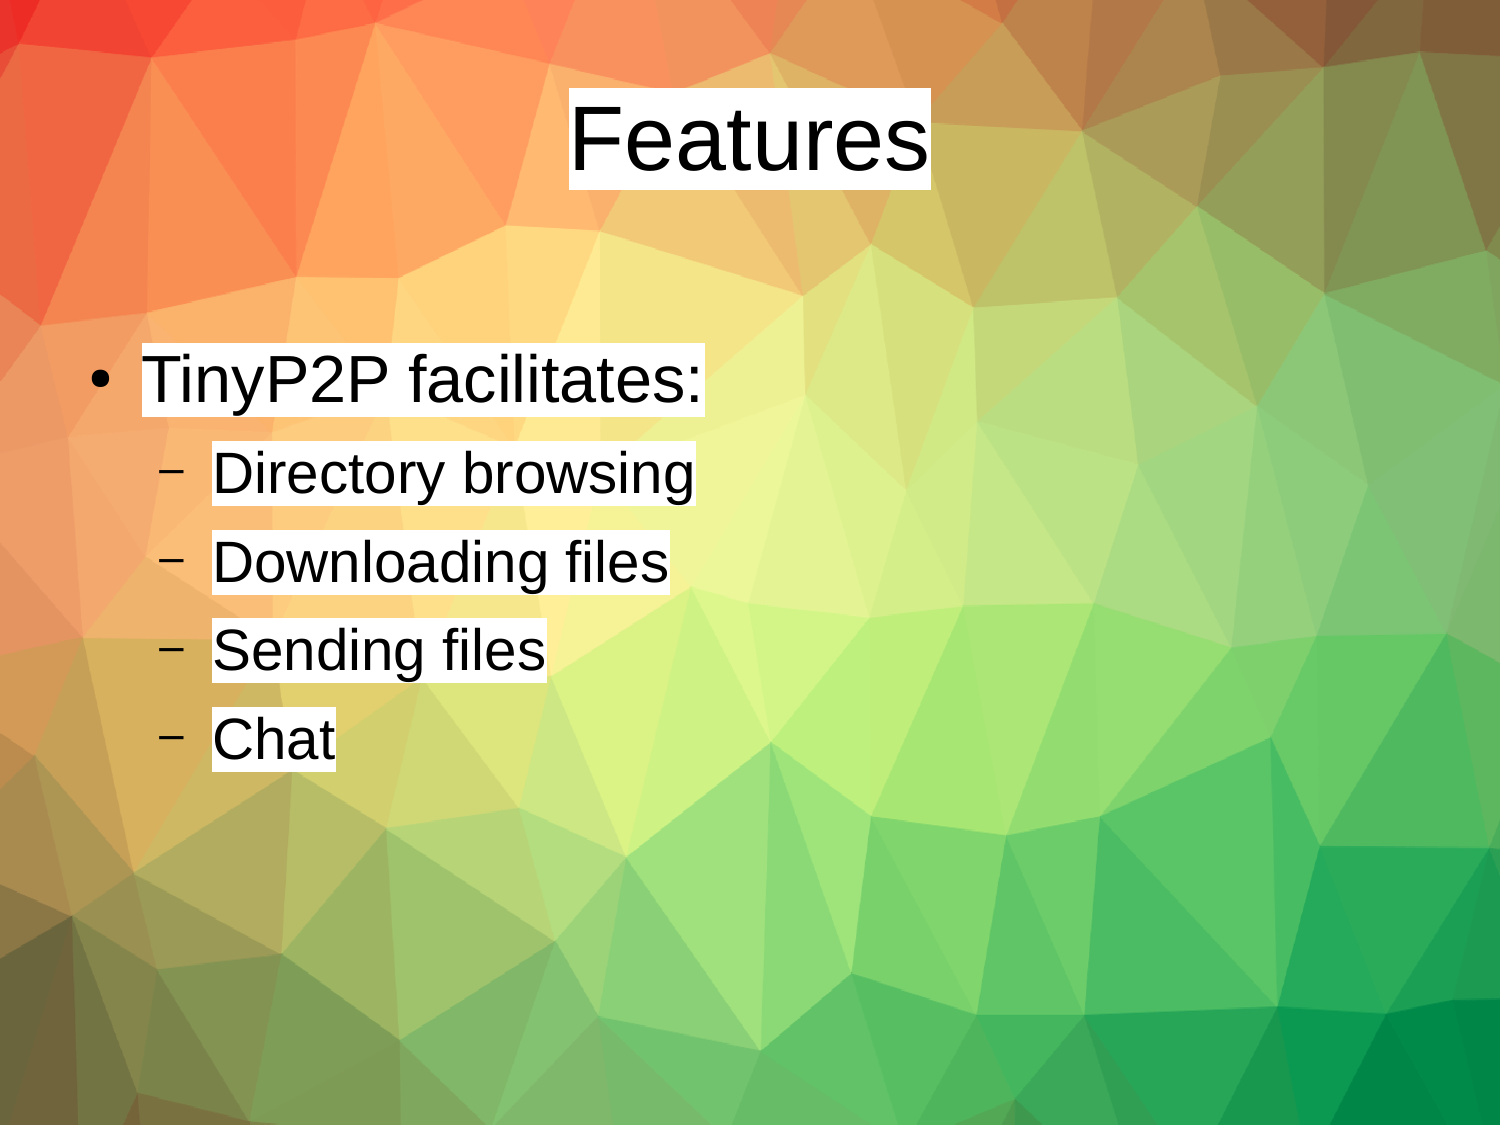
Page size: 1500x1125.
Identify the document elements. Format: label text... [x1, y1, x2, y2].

title Features [75, 45, 1426, 233]
list TinyP2P facilitates: Directory browsing Downloading files Sending files Chat [70, 342, 1426, 1119]
picture [0, 0, 1500, 1125]
